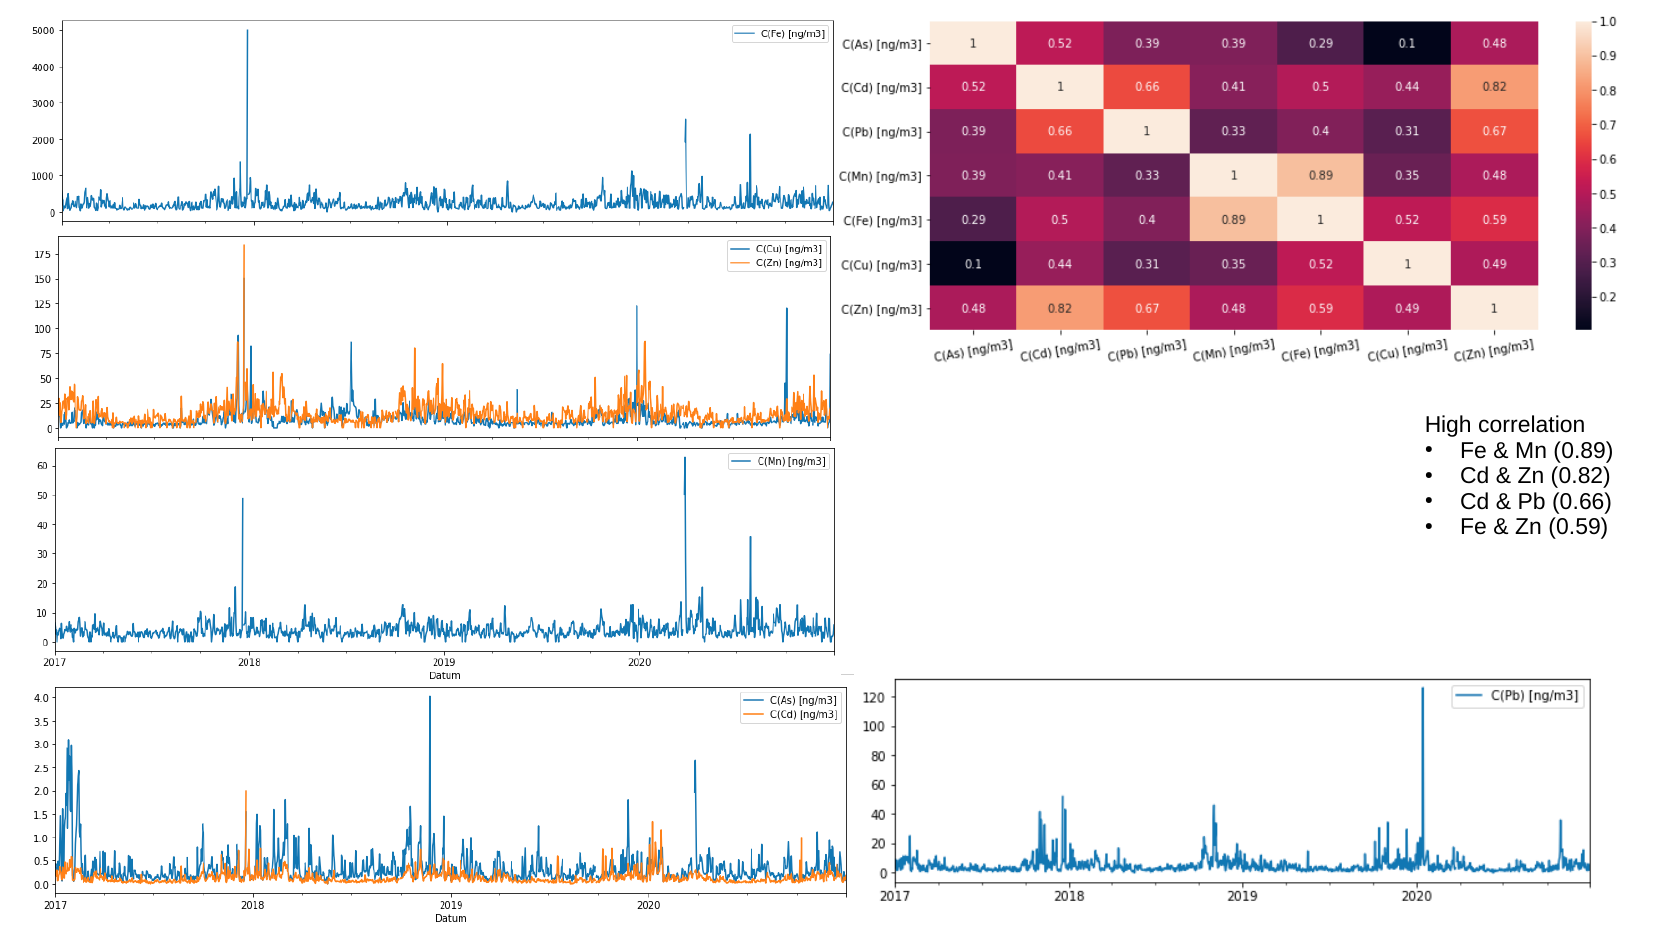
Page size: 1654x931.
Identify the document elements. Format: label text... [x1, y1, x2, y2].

picture [860, 674, 1596, 906]
text_box High correlation Fe & Mn (0.89) Cd & Zn (0.82) Cd & Pb (0.66) Fe & Zn (0.59) [1410, 404, 1654, 571]
picture [28, 9, 1628, 929]
